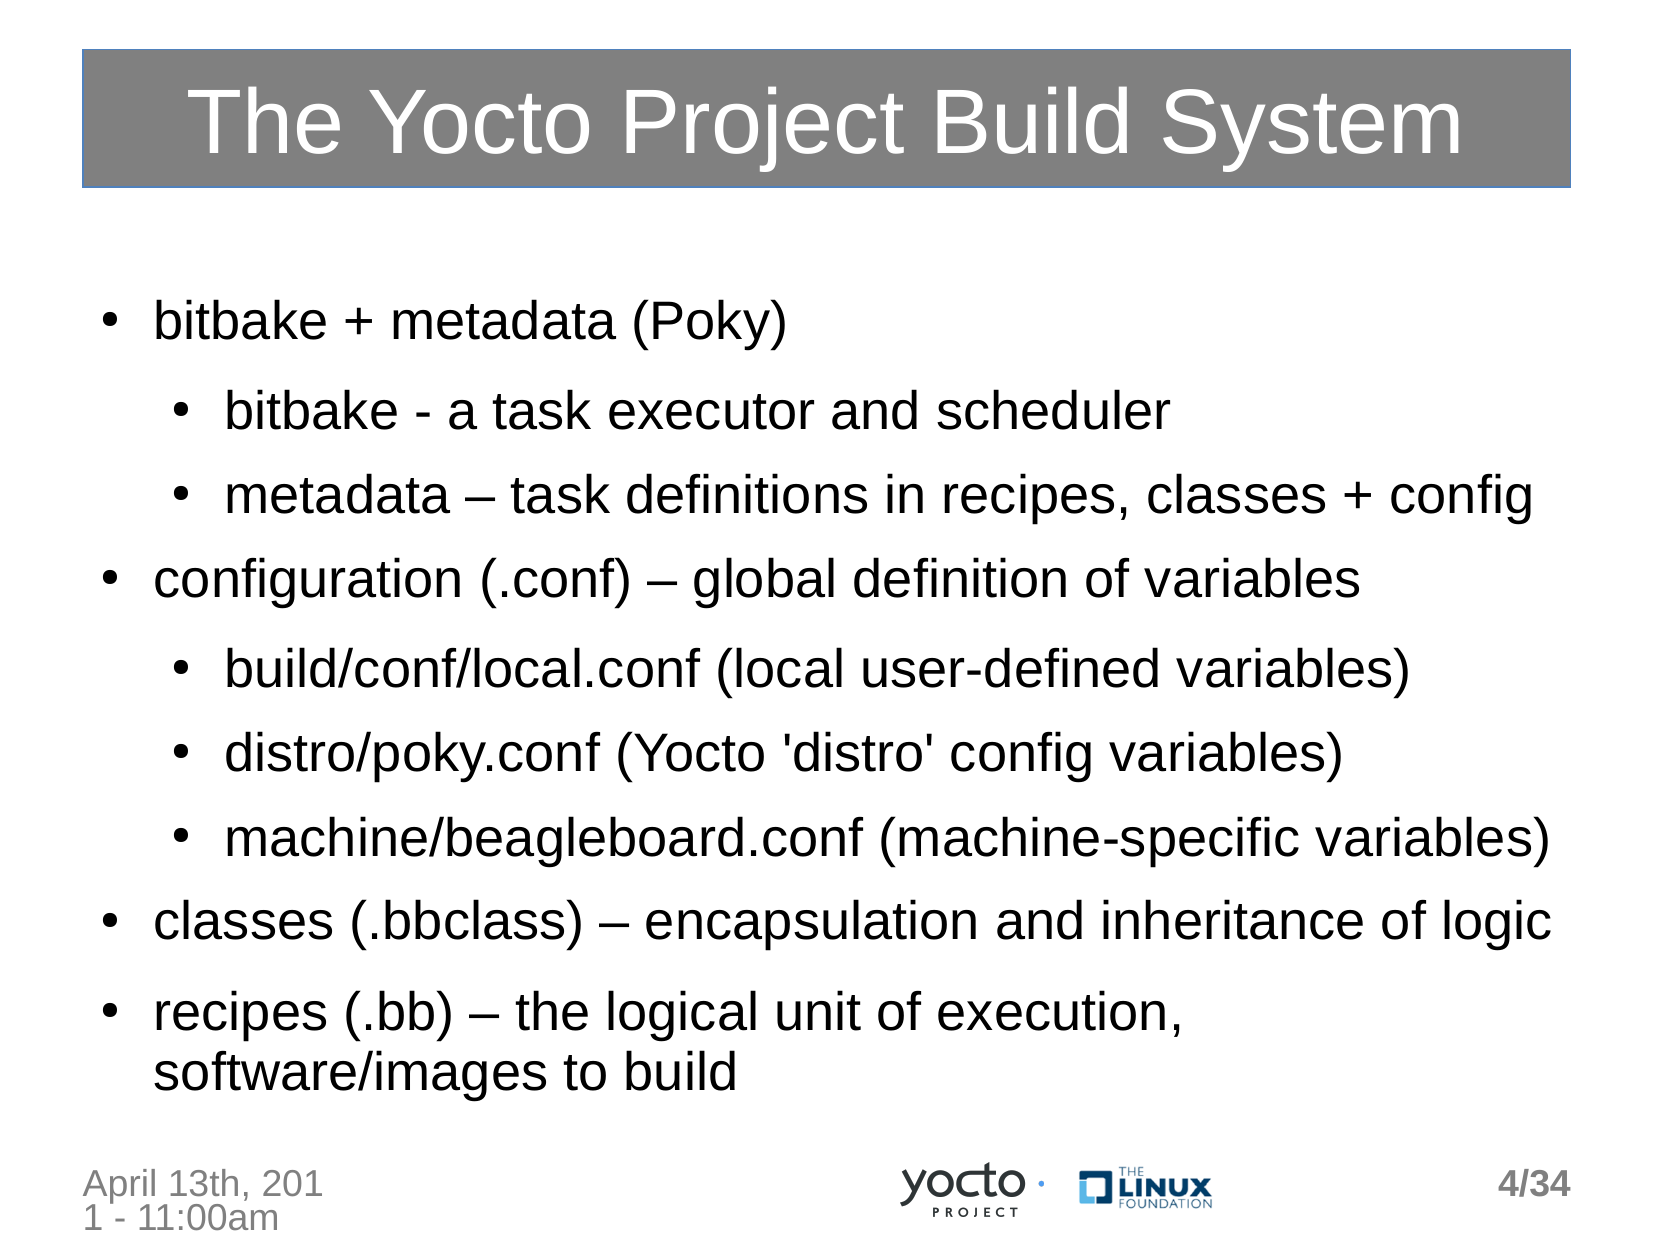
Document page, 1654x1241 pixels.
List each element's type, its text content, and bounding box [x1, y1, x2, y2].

picture [900, 1162, 1044, 1217]
picture [1075, 1162, 1215, 1211]
title The Yocto Project Build System [82, 56, 1571, 188]
list bitbake + metadata (Poky) bitbake - a task executor and scheduler metadata – task definitions in recipes, classes + config configuration (.conf) – global definition of variables build/conf/local.conf (local user-defined variables) distro/poky.conf (Yocto 'distro' config variables) machine/beagleboard.conf (machine-specific variables) classes (.bbclass) – encapsulation and inheritance of logic recipes (.bb) – the logical unit of execution, software/images to build [82, 290, 1571, 1109]
